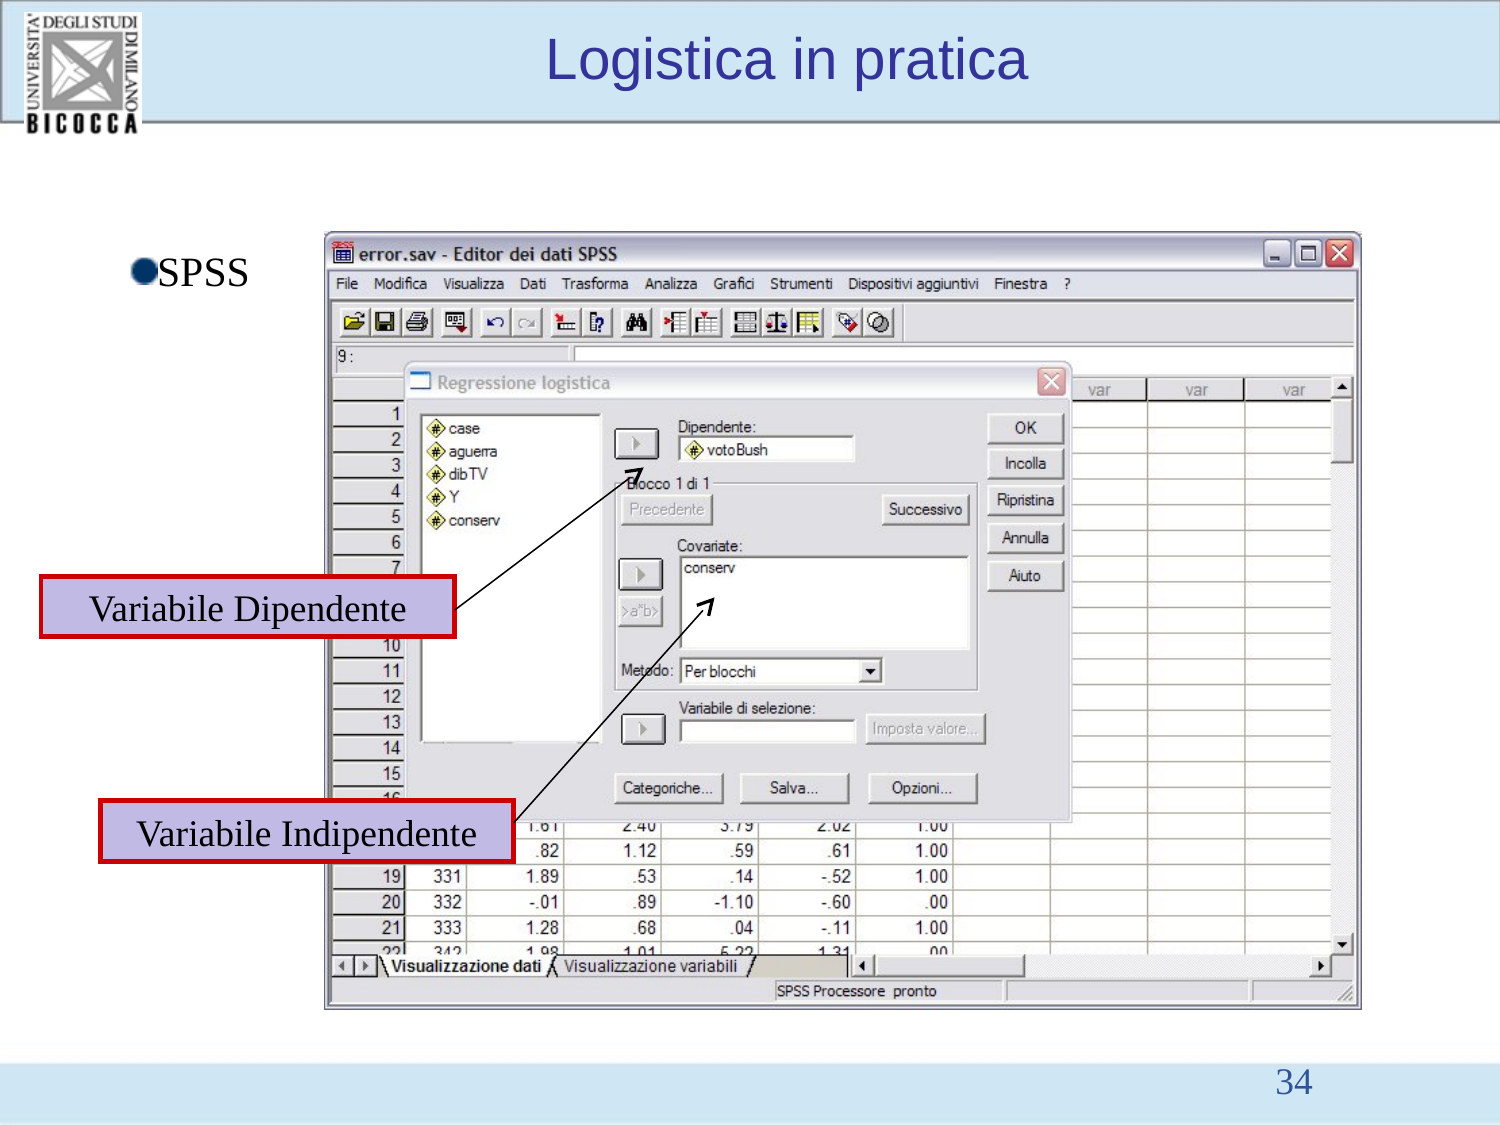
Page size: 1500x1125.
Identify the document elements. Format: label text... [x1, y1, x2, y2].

text_box Variabile Indipendente [100, 800, 514, 862]
text_box Variabile Dipendente [41, 576, 455, 637]
picture [0, 0, 1500, 1125]
title Logistica in pratica [113, 0, 1463, 158]
text_box SPSS [112, 227, 1412, 303]
